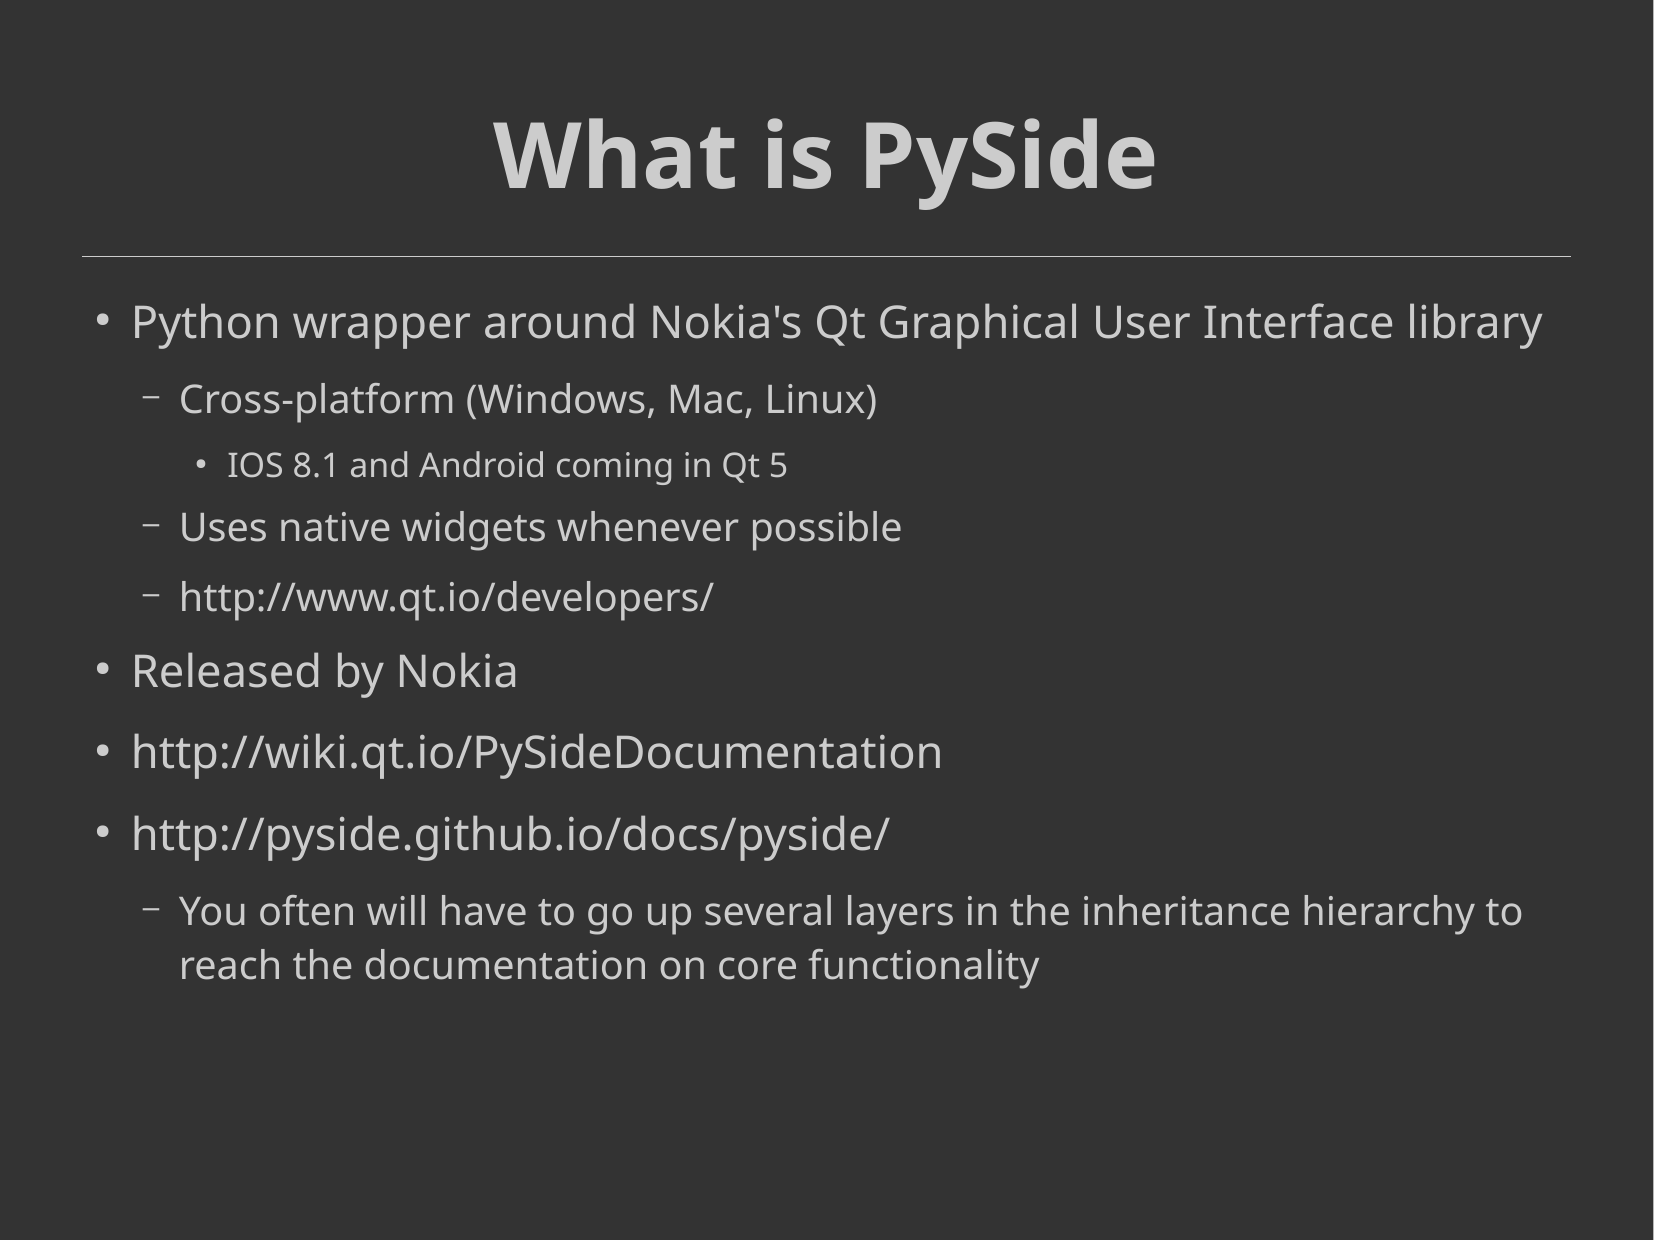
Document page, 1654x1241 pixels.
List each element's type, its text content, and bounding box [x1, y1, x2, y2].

list Python wrapper around Nokia's Qt Graphical User Interface library Cross-platform (Windows, Mac, Linux) IOS 8.1 and Android coming in Qt 5 Uses native widgets whenever possible http://www.qt.io/developers/ Released by Nokia http://wiki.qt.io/PySideDocumentation http://pyside.github.io/docs/pyside/ You often will have to go up several layers in the inheritance hierarchy to reach the documentation on core functionality [82, 290, 1571, 1010]
title What is PySide [82, 49, 1571, 257]
